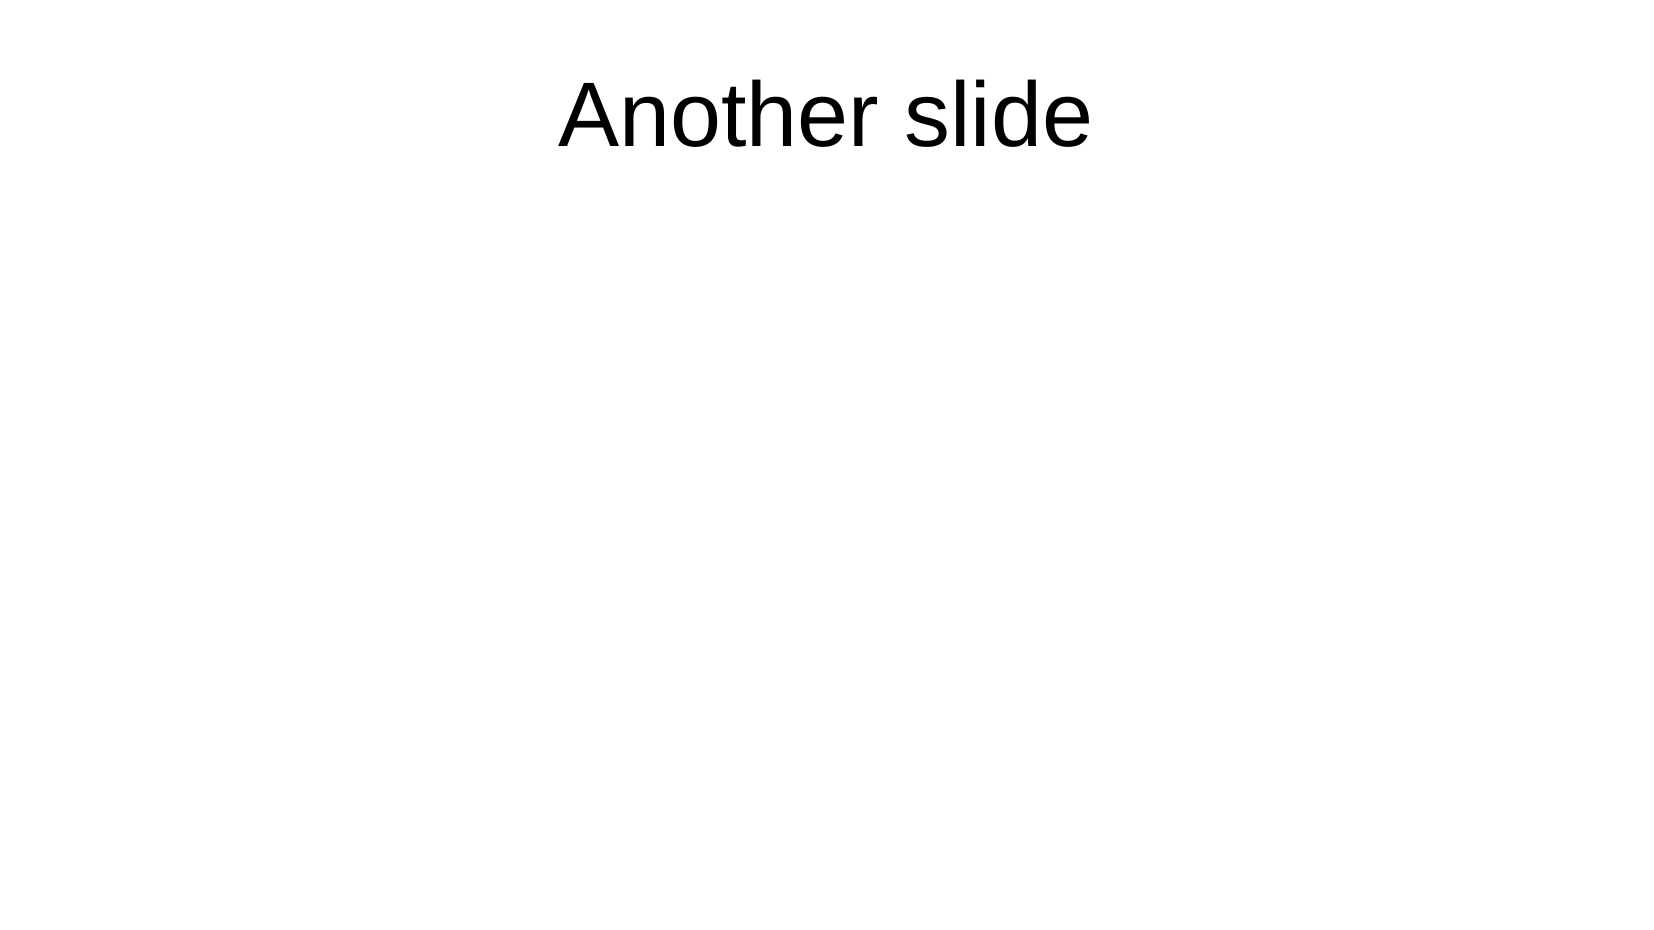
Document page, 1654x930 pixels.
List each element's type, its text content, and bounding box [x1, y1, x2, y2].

title Another slide [82, 37, 1571, 193]
